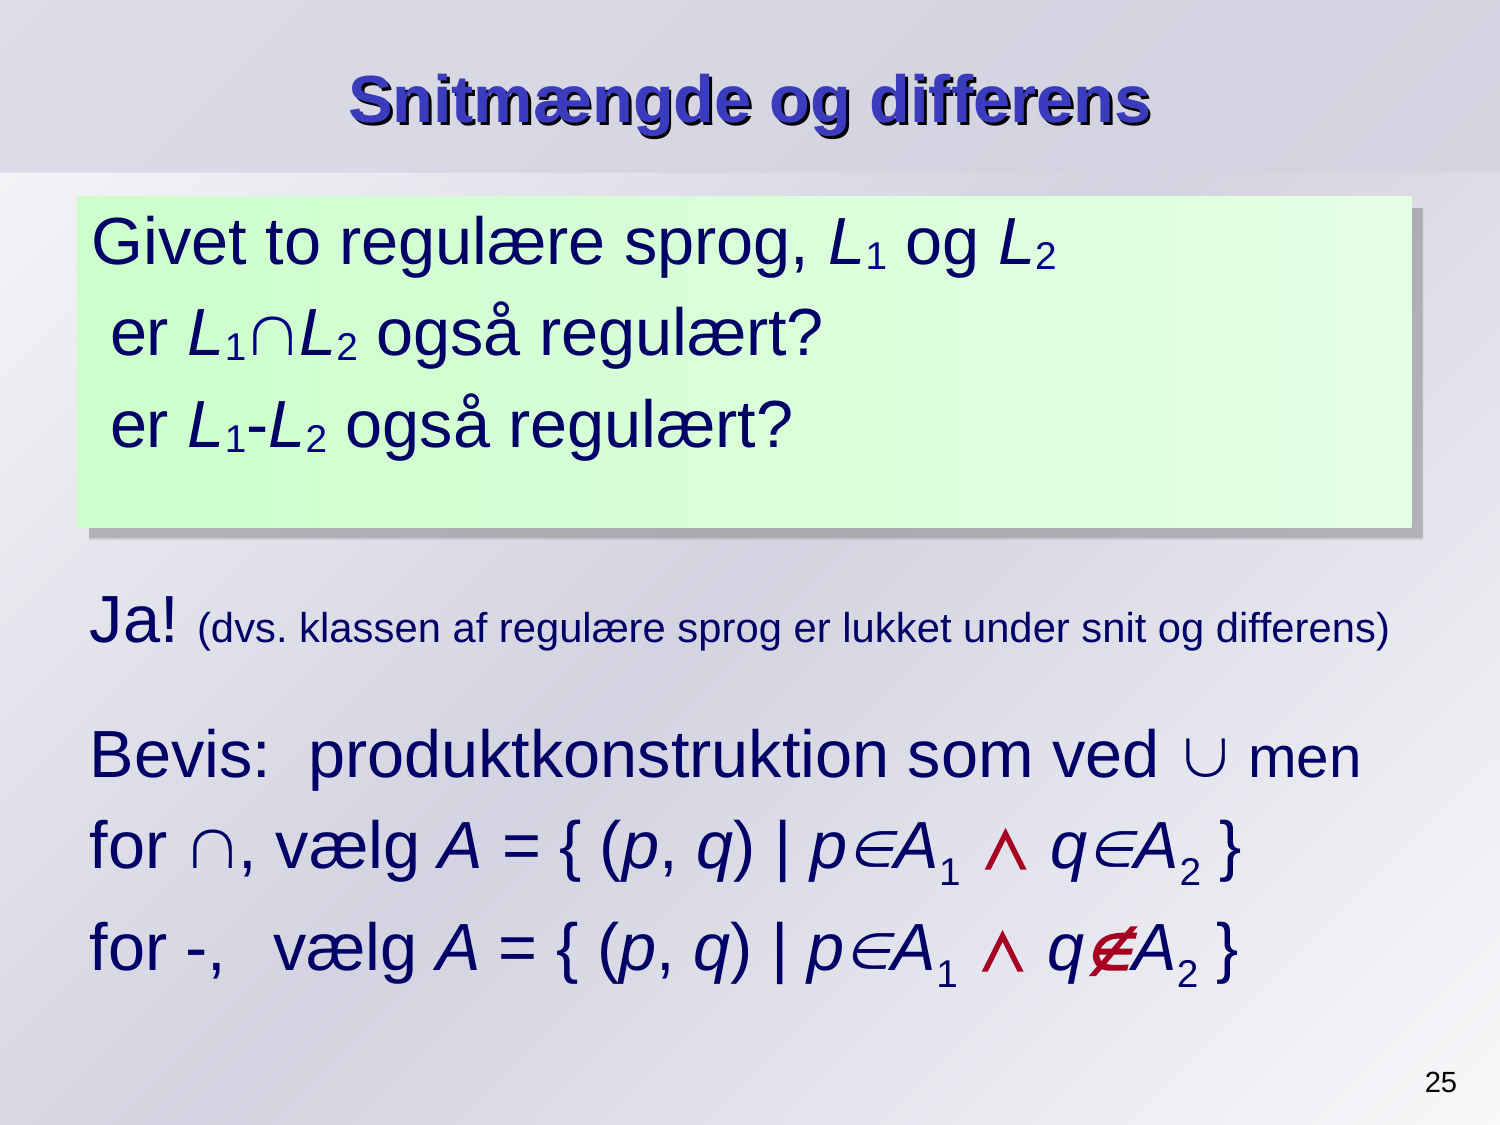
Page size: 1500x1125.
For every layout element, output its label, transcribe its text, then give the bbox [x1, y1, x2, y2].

title Snitmængde og differens [75, 24, 1426, 173]
list Ja! (dvs. klassen af regulære sprog er lukket under snit og differens) Bevis: produktkonstruktion som ved ∪ men for ∩, vælg A = { (p, q) | p∈A1 ∧ q∈A2 } for -, vælg A = { (p, q) | p∈A1 ∧ q∉A2 } [74, 574, 1459, 1078]
text_box Givet to regulære sprog, L1 og L2 er L1∩L2 også regulært? er L1-L2 også regulært? [76, 196, 1412, 528]
